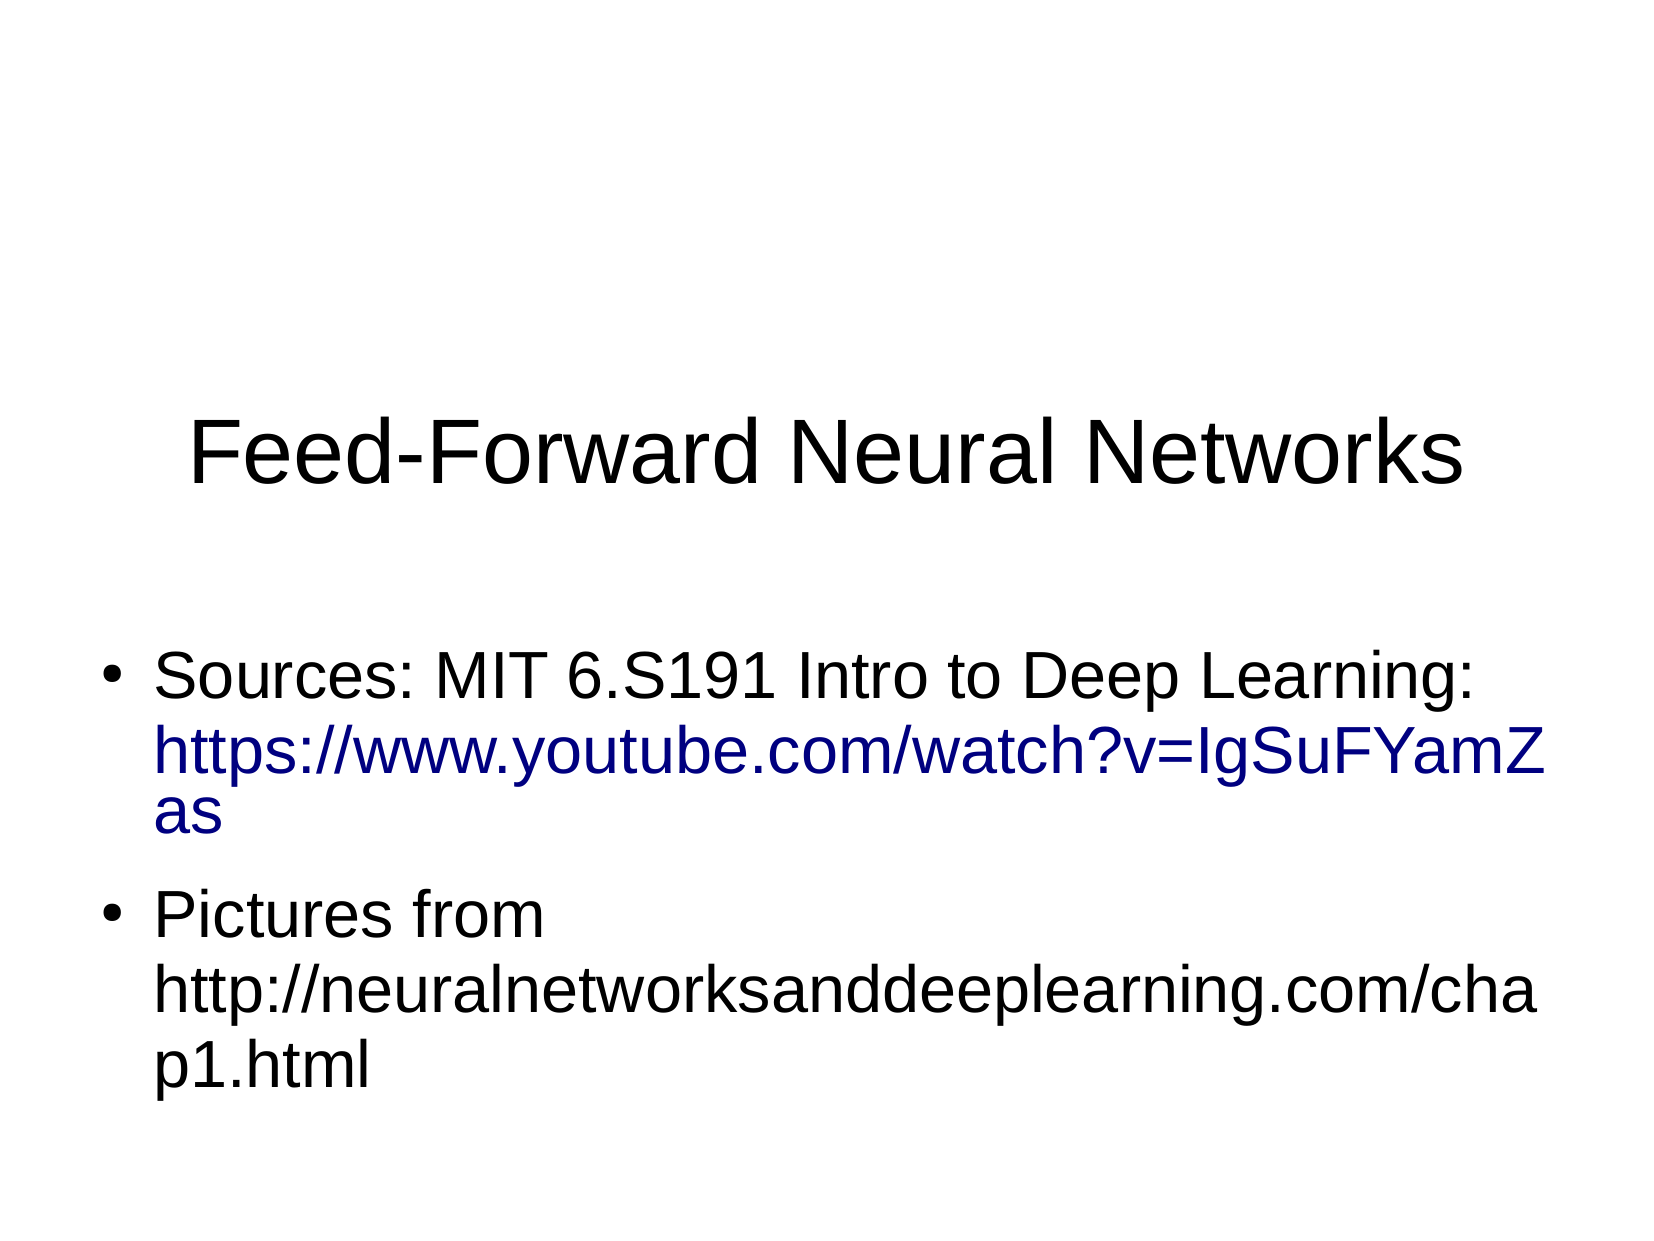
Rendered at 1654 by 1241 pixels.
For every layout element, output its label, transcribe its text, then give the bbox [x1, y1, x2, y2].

list Sources: MIT 6.S191 Intro to Deep Learning: https://www.youtube.com/watch?v=IgSuFYamZas Pictures from http://neuralnetworksanddeeplearning.com/chap1.html [82, 637, 1571, 1241]
title Feed-Forward Neural Networks [82, 348, 1571, 556]
